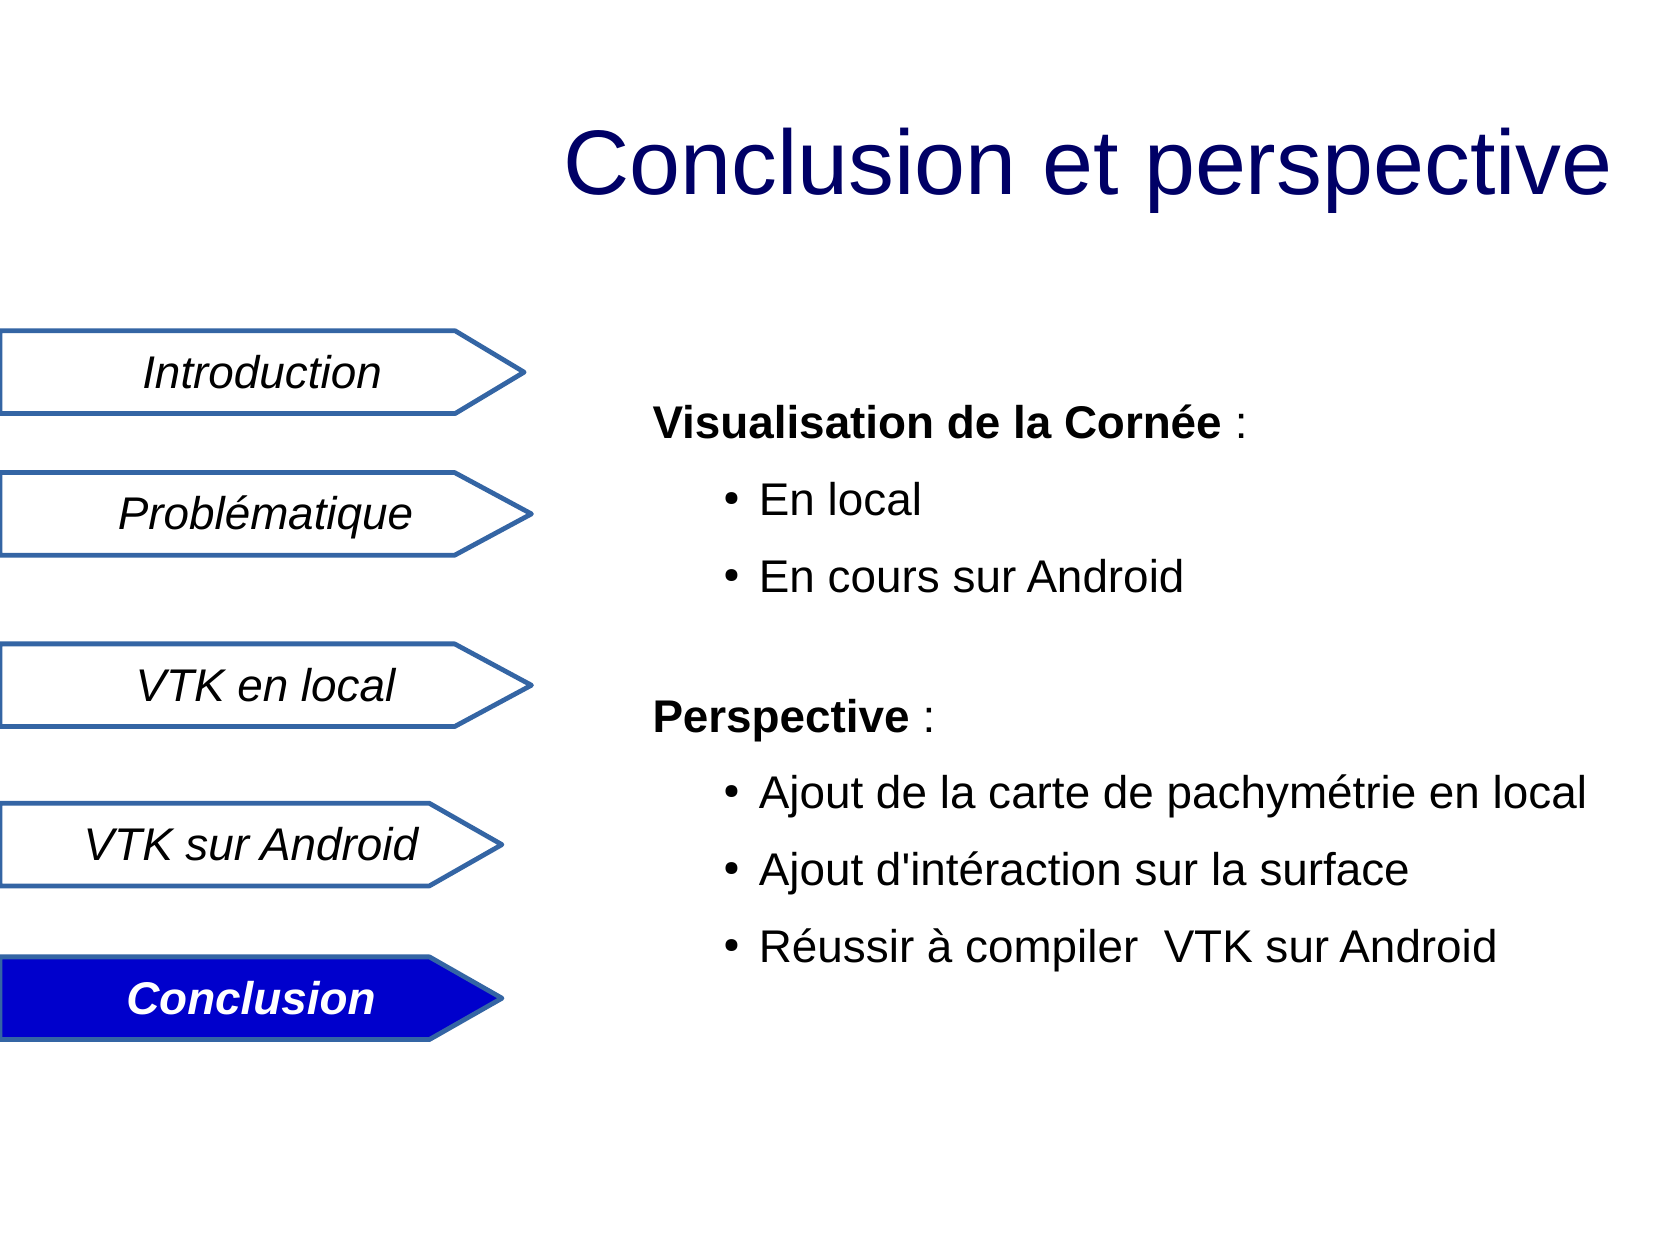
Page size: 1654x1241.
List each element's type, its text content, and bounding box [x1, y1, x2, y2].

text_box VTK sur Android [0, 803, 502, 886]
text_box Visualisation de la Cornée : En local En cours sur Android Perspective : Ajout de la carte de pachymétrie en local Ajout d'intéraction sur la surface Réussir à compiler VTK sur Android [637, 363, 1603, 955]
title Conclusion et perspective [524, 59, 1654, 267]
text_box VTK en local [0, 643, 532, 727]
text_box Problématique [0, 472, 532, 556]
text_box Conclusion [0, 956, 502, 1040]
text_box Introduction [0, 330, 525, 414]
